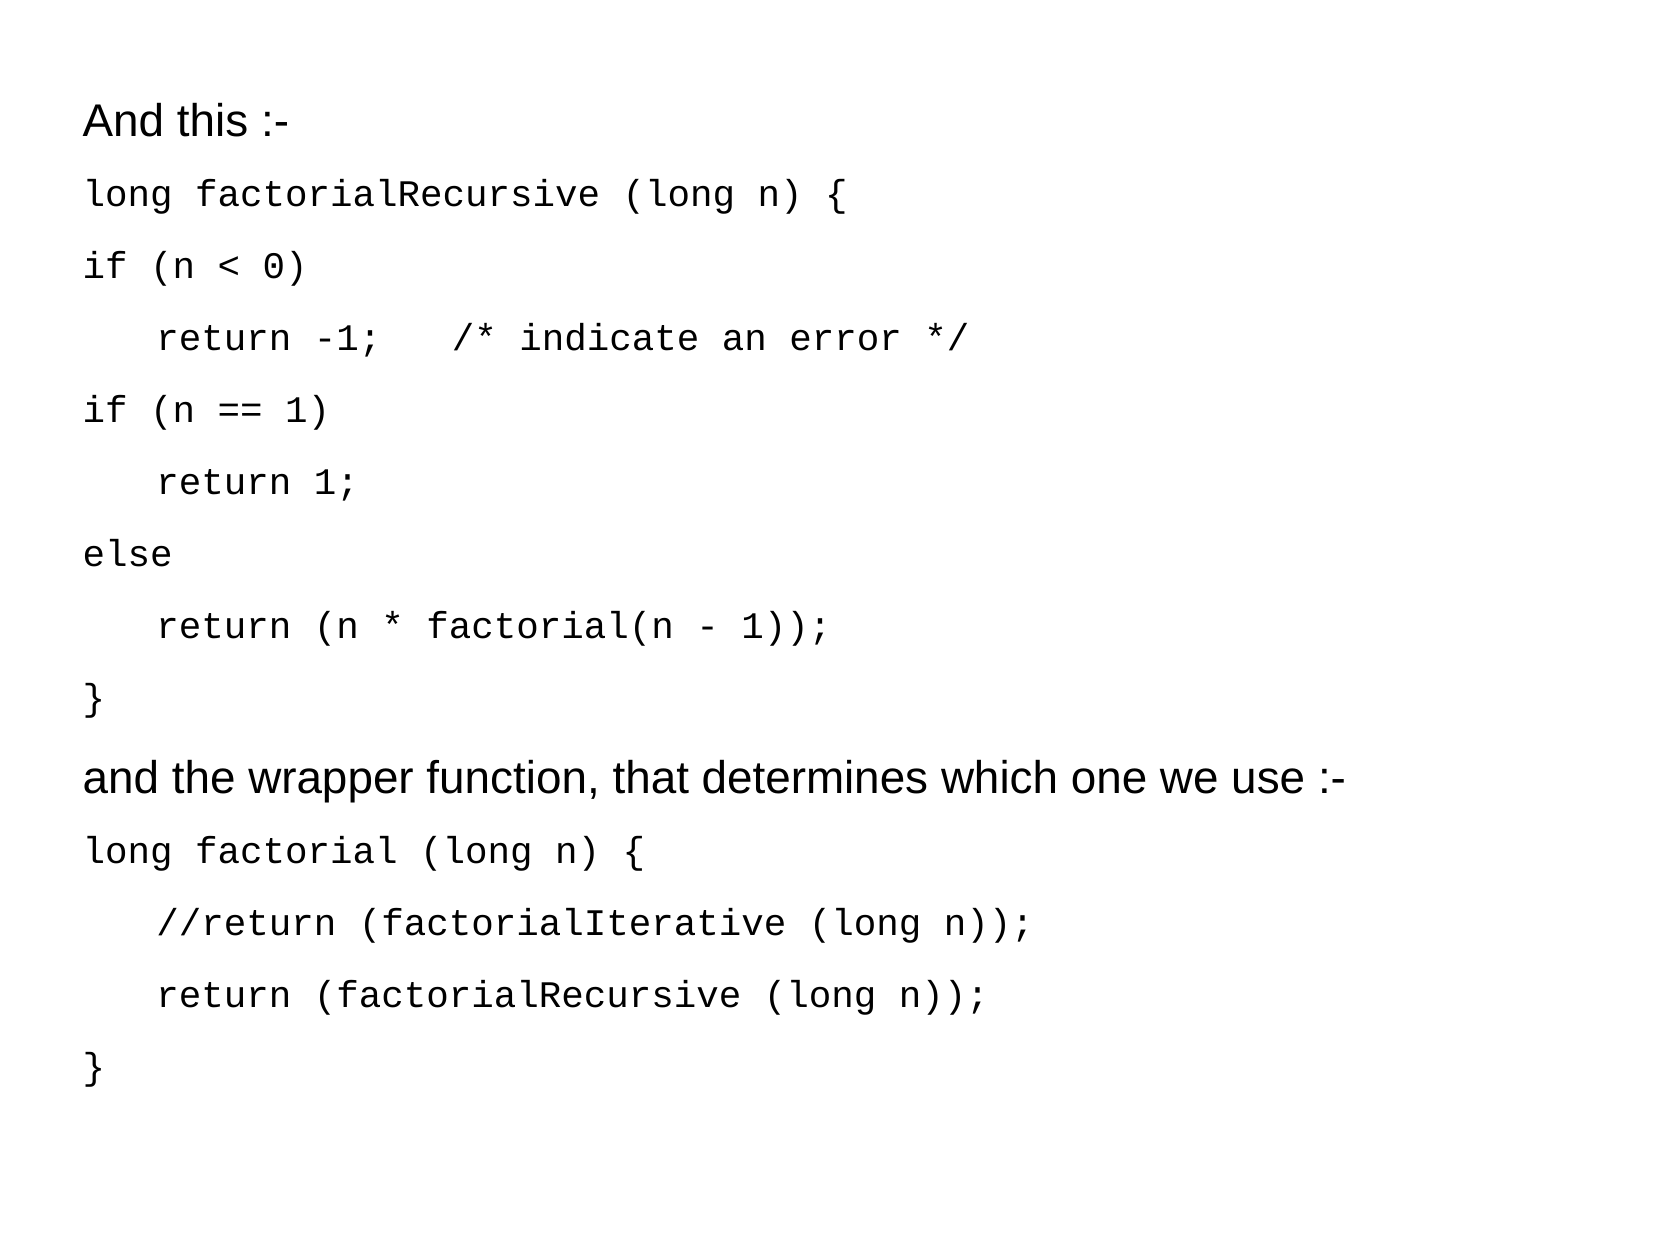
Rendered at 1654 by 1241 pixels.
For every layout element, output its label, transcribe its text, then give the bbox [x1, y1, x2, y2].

list And this :- long factorialRecursive (long n) { if (n < 0) return -1; /* indicate an error */ if (n == 1) return 1; else return (n * factorial(n - 1)); } and the wrapper function, that determines which one we use :- long factorial (long n) { //return (factorialIterative (long n)); return (factorialRecursive (long n)); } [82, 94, 1571, 1170]
